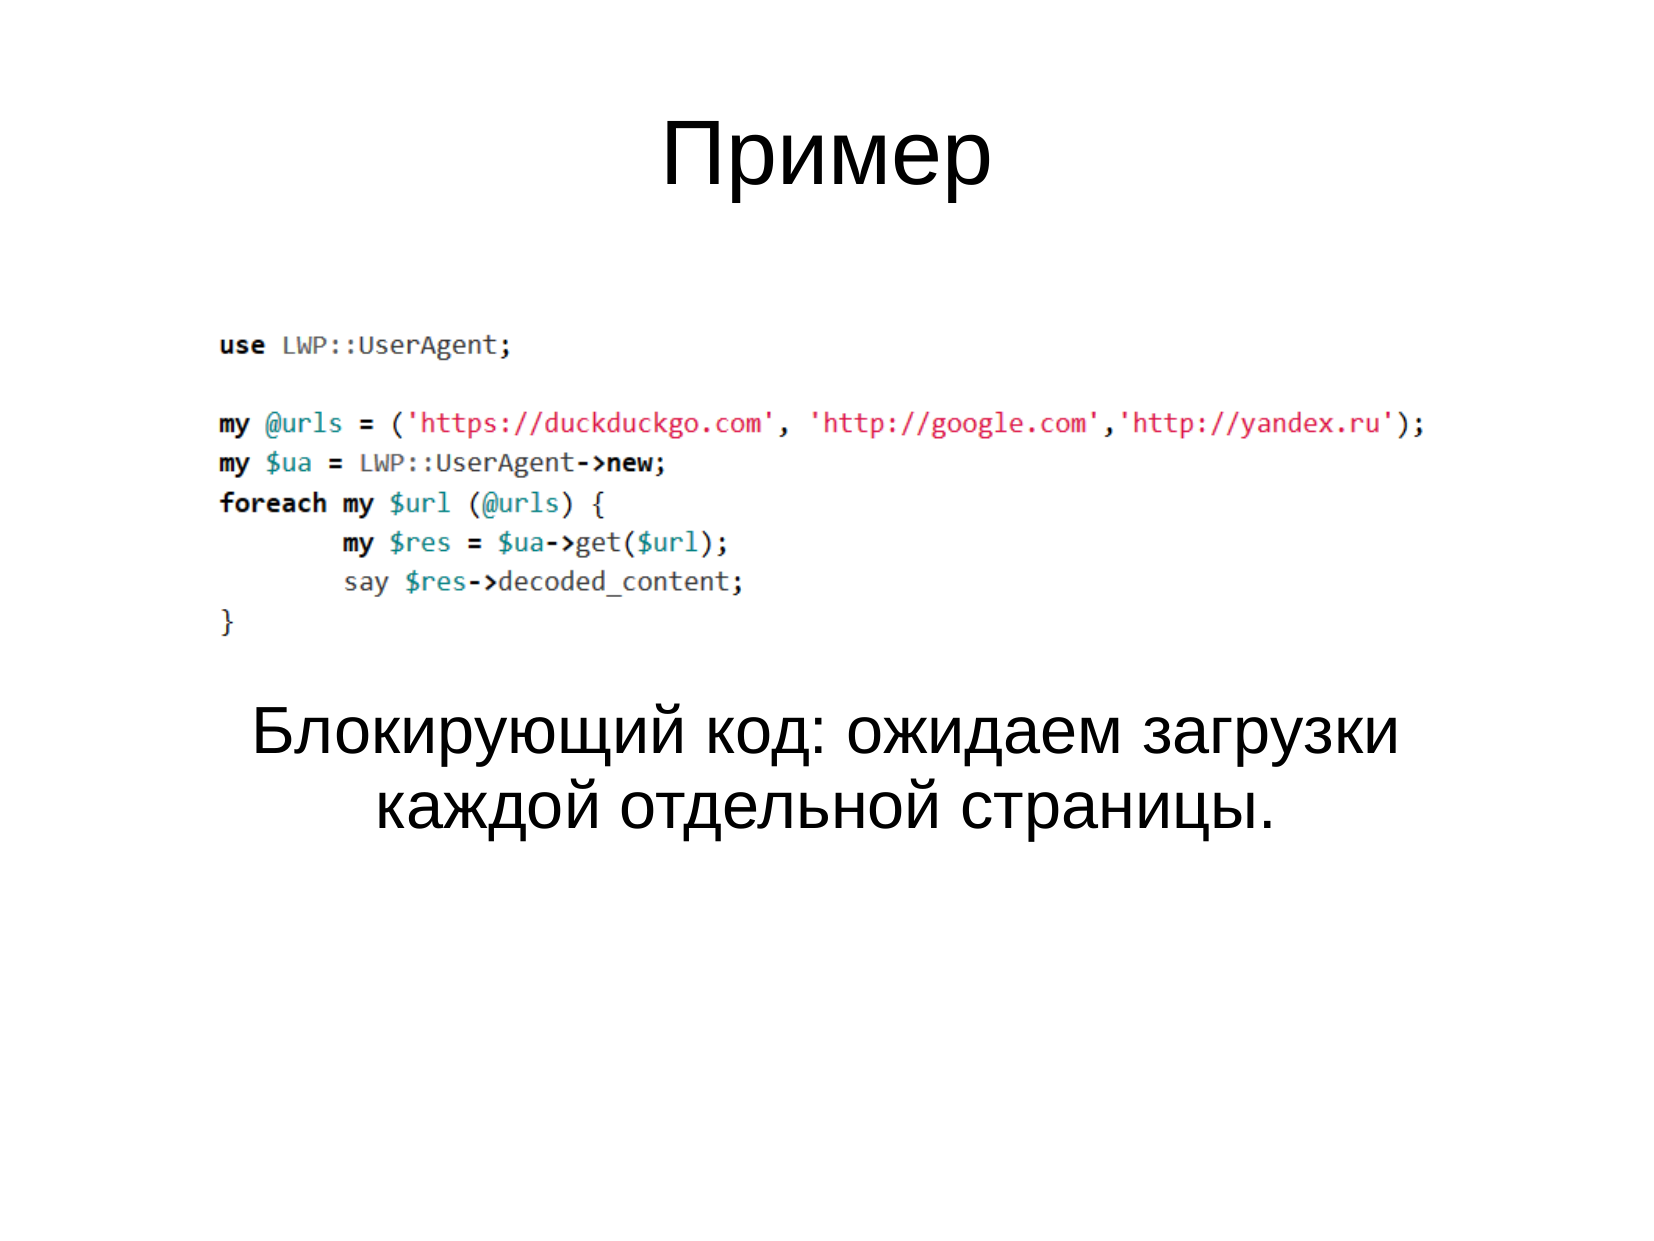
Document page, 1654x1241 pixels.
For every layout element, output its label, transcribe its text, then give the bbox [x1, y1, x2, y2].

title Пример [82, 49, 1571, 257]
picture [200, 318, 1454, 655]
text_box Блокирующий код: ожидаем загрузки каждой отдельной страницы. [171, 686, 1483, 851]
